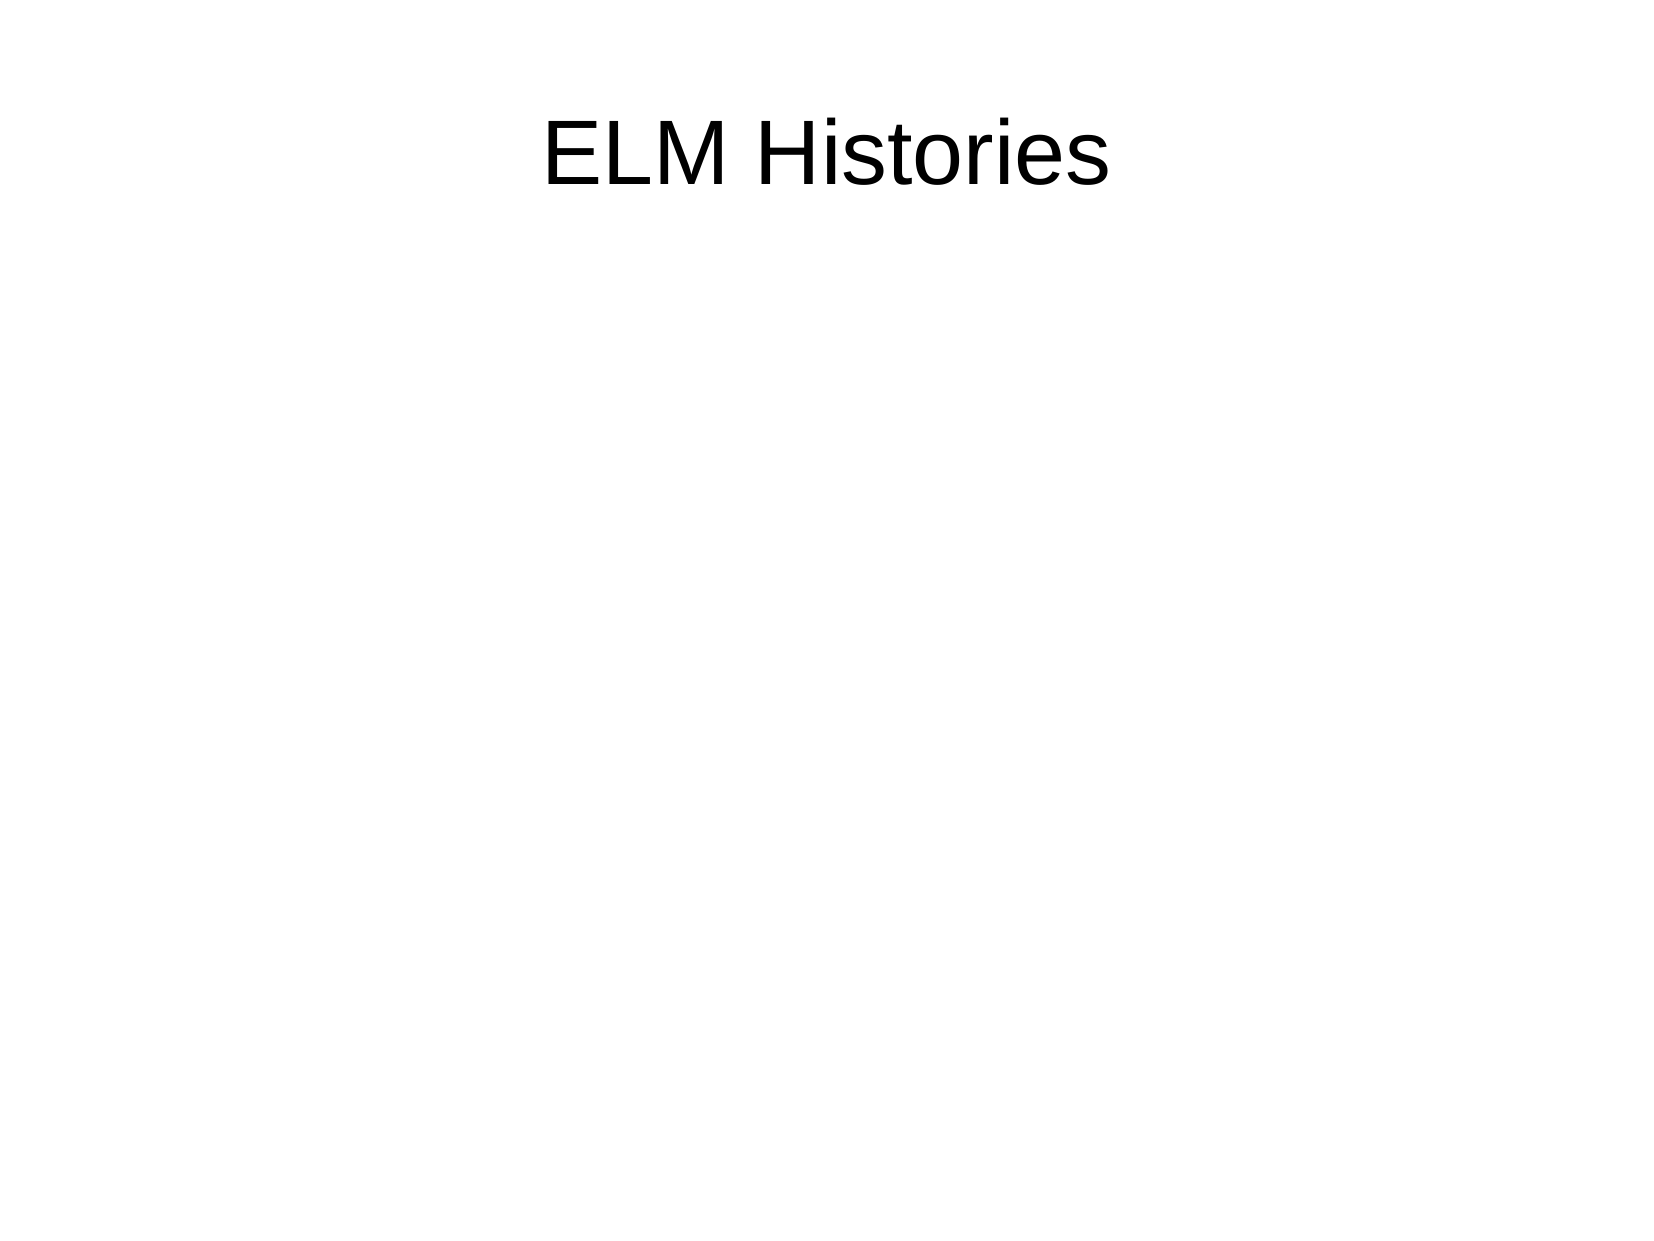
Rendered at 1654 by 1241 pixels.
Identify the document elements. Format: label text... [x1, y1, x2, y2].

title ELM Histories [82, 49, 1571, 257]
